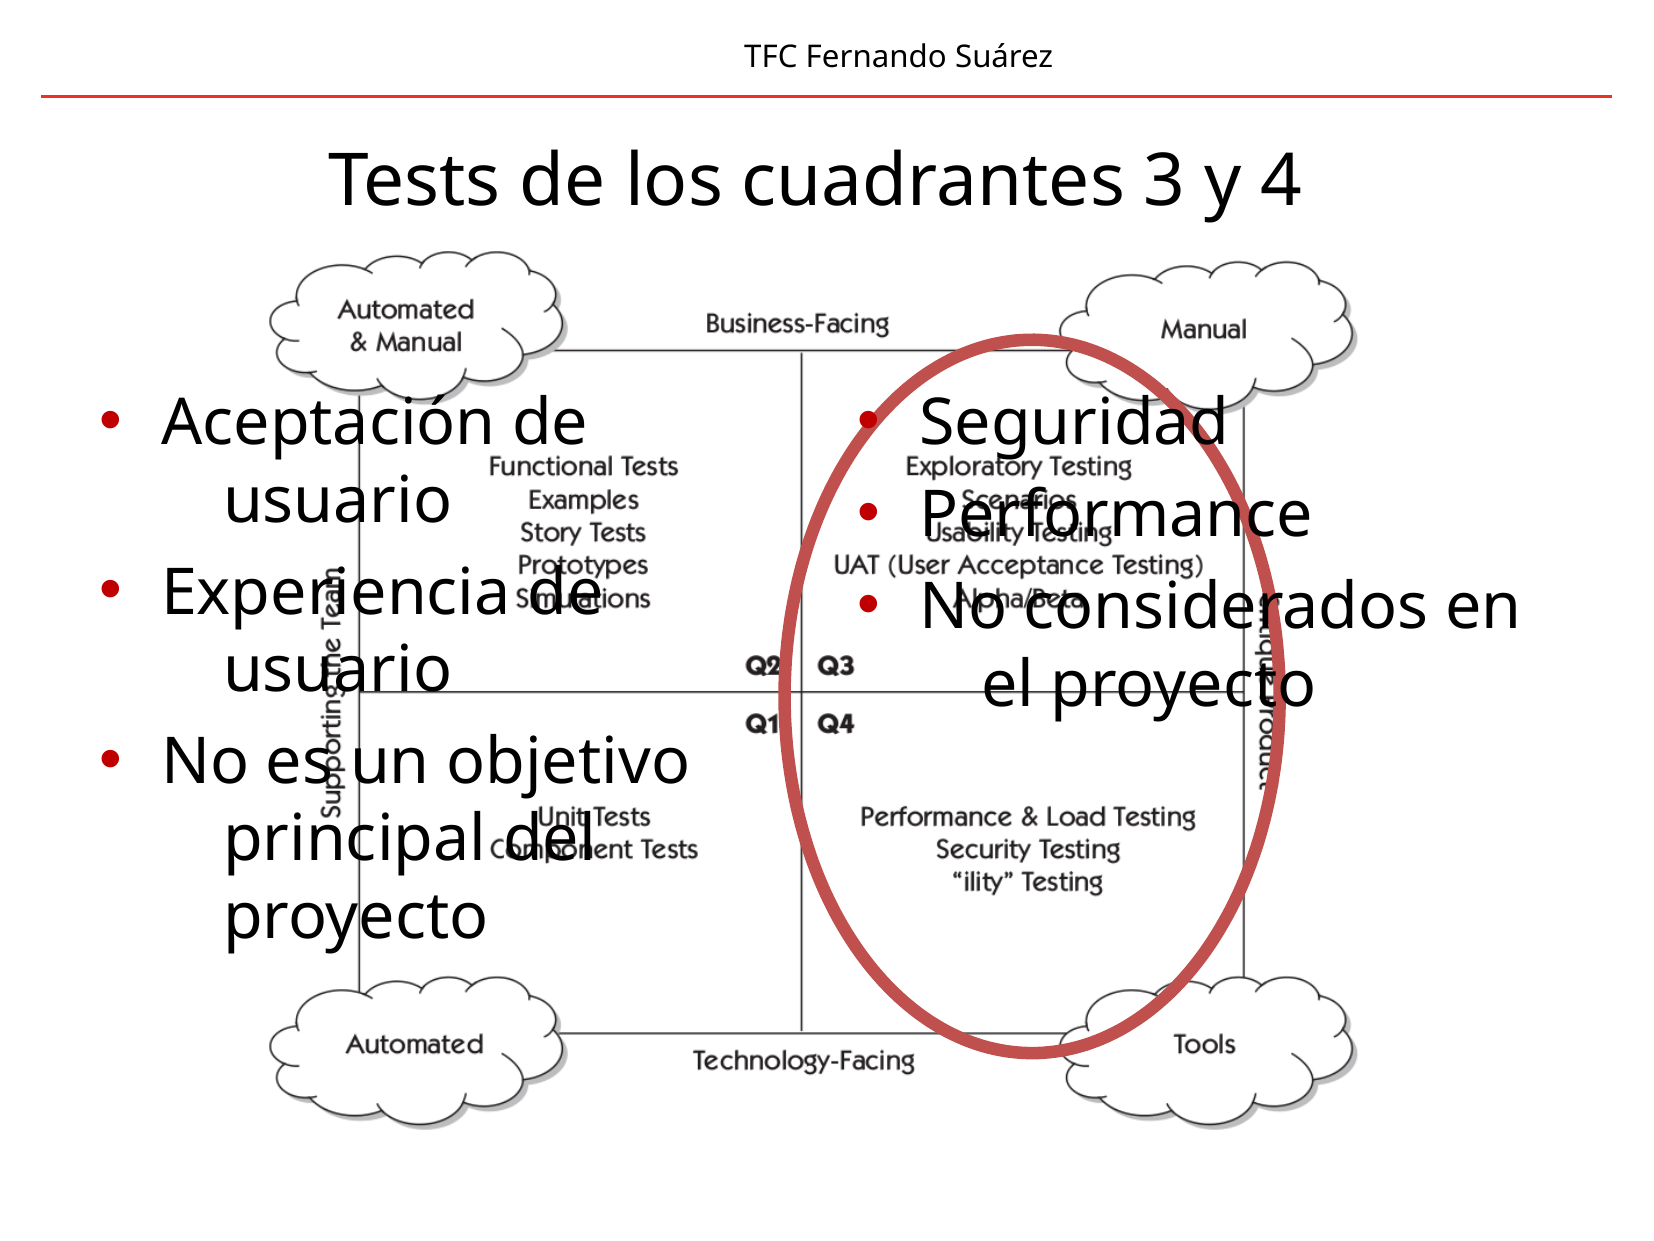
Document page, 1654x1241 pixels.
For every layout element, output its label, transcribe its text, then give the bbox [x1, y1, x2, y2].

list Aceptación de usuario Experiencia de usuario No es un objetivo principal del proyecto [82, 372, 814, 975]
list Seguridad Performance No considerados en el proyecto [840, 371, 1571, 939]
picture [945, 347, 1119, 371]
picture [259, 280, 1369, 508]
picture [814, 487, 840, 906]
title Tests de los cuadrantes 3 y 4 [71, 73, 1560, 280]
picture [859, 939, 1205, 1046]
picture [259, 885, 1369, 1138]
